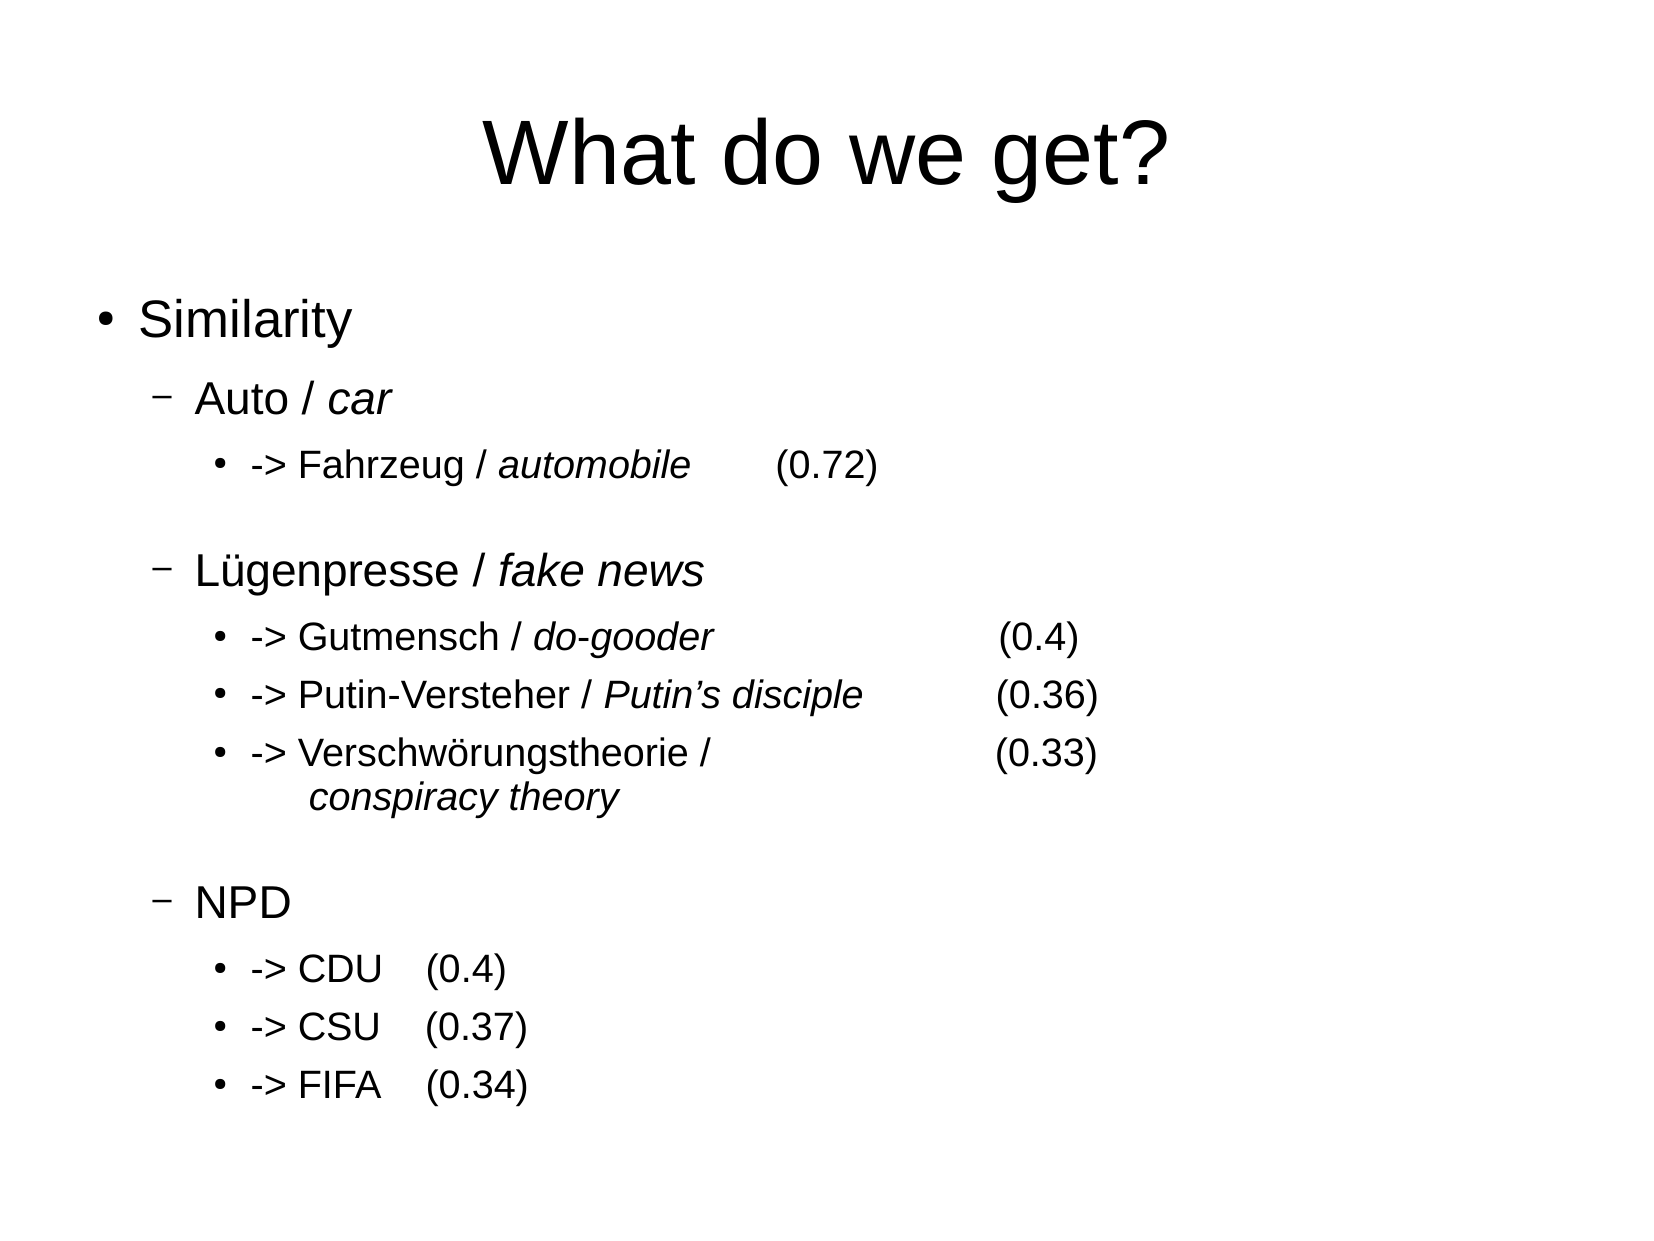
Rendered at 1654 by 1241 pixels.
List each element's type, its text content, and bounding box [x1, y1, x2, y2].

title What do we get? [82, 49, 1571, 257]
list Similarity Auto / car -> Fahrzeug / automobile (0.72) Lügenpresse / fake news -> Gutmensch / do-gooder (0.4) -> Putin-Versteher / Putin’s disciple (0.36) -> Verschwörungstheorie / (0.33) conspiracy theory NPD -> CDU (0.4) -> CSU (0.37) -> FIFA (0.34) ddd [82, 290, 1571, 1217]
